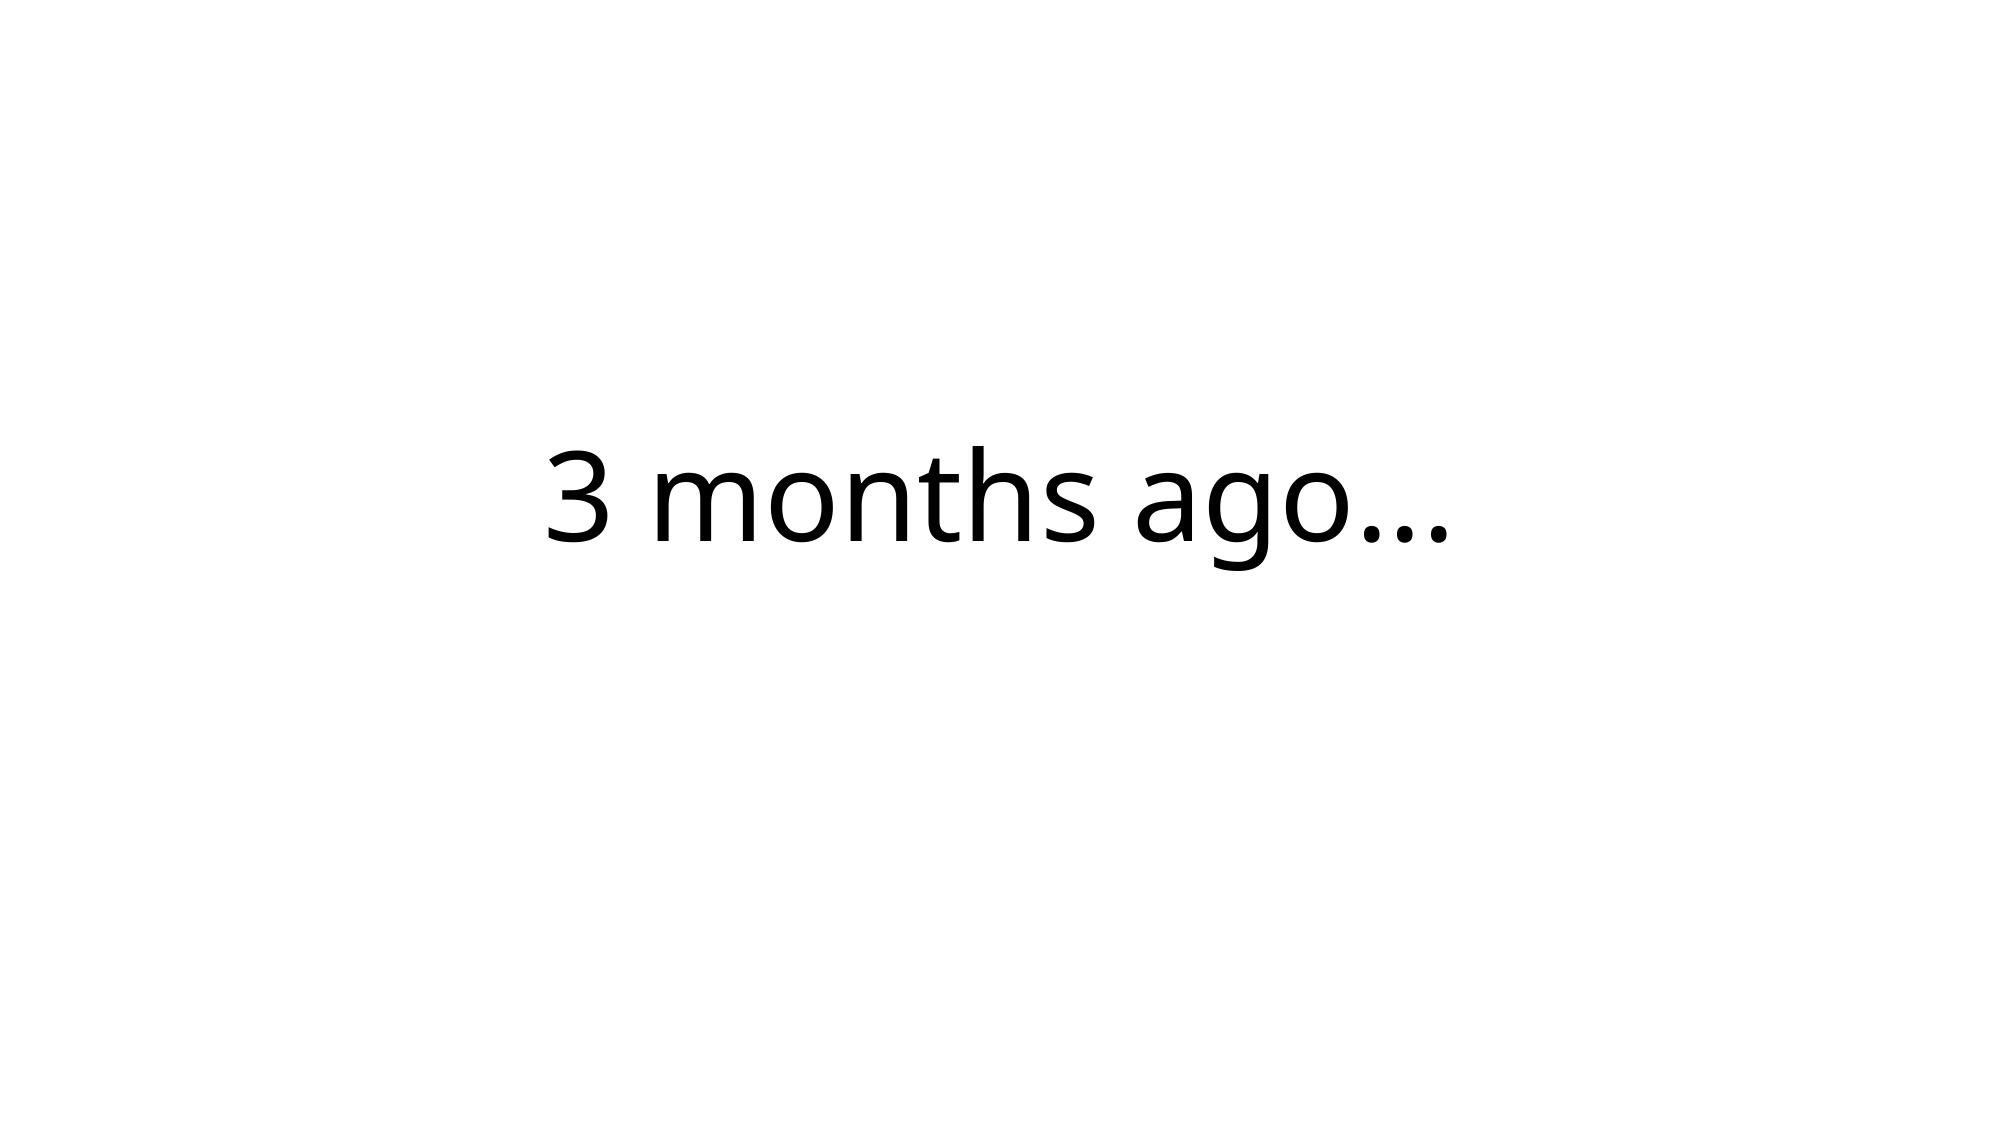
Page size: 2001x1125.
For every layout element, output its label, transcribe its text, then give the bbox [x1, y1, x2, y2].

title 3 months ago... [249, 184, 1750, 576]
